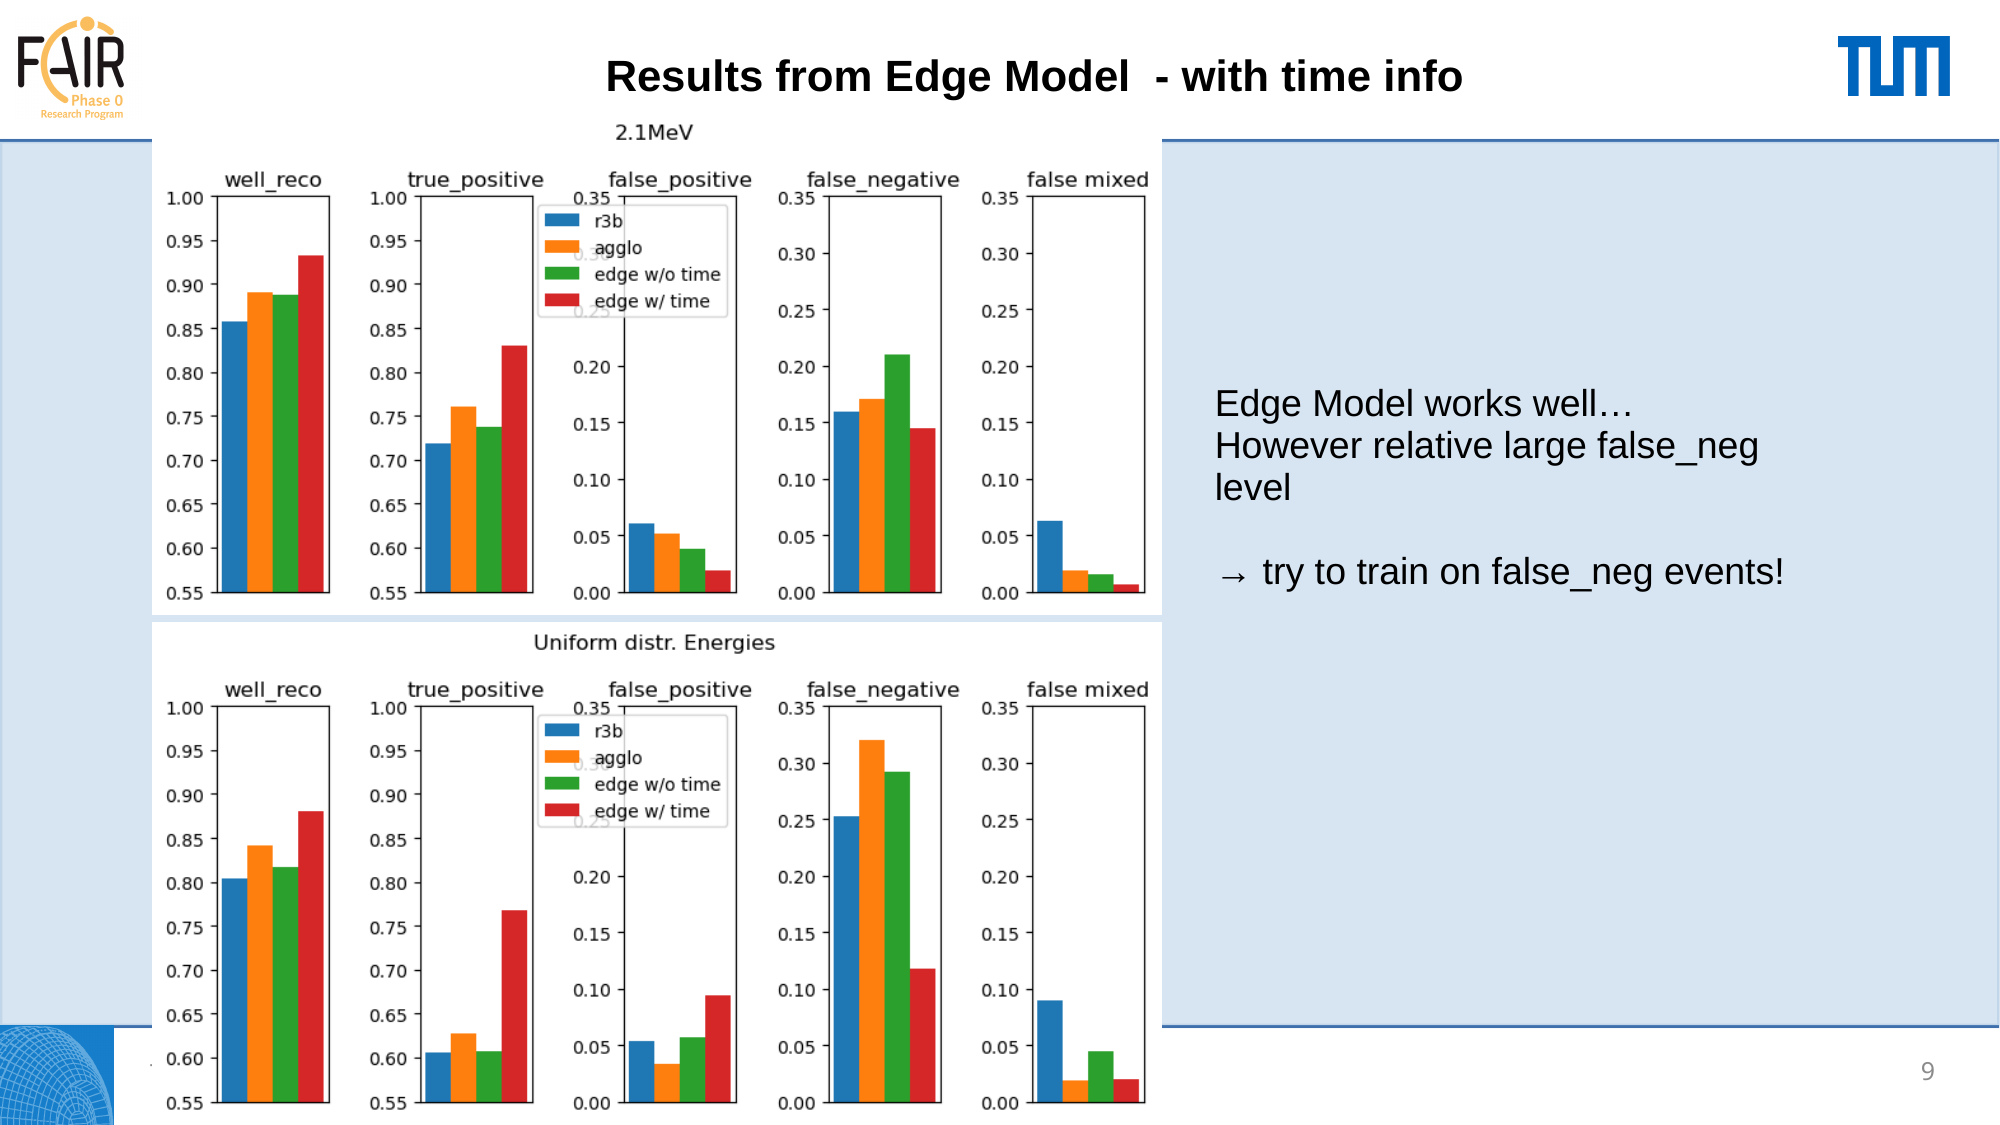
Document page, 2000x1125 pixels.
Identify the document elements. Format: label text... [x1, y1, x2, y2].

picture [1838, 36, 1950, 96]
text_box Results from Edge Model - with time info [405, 45, 1666, 109]
picture [0, 1025, 114, 1125]
picture [15, 15, 142, 120]
picture [152, 112, 1162, 616]
text_box Edge Model works well… However relative large false_neg level → try to train on false_neg events! [1200, 375, 1861, 601]
picture [152, 622, 1162, 1125]
